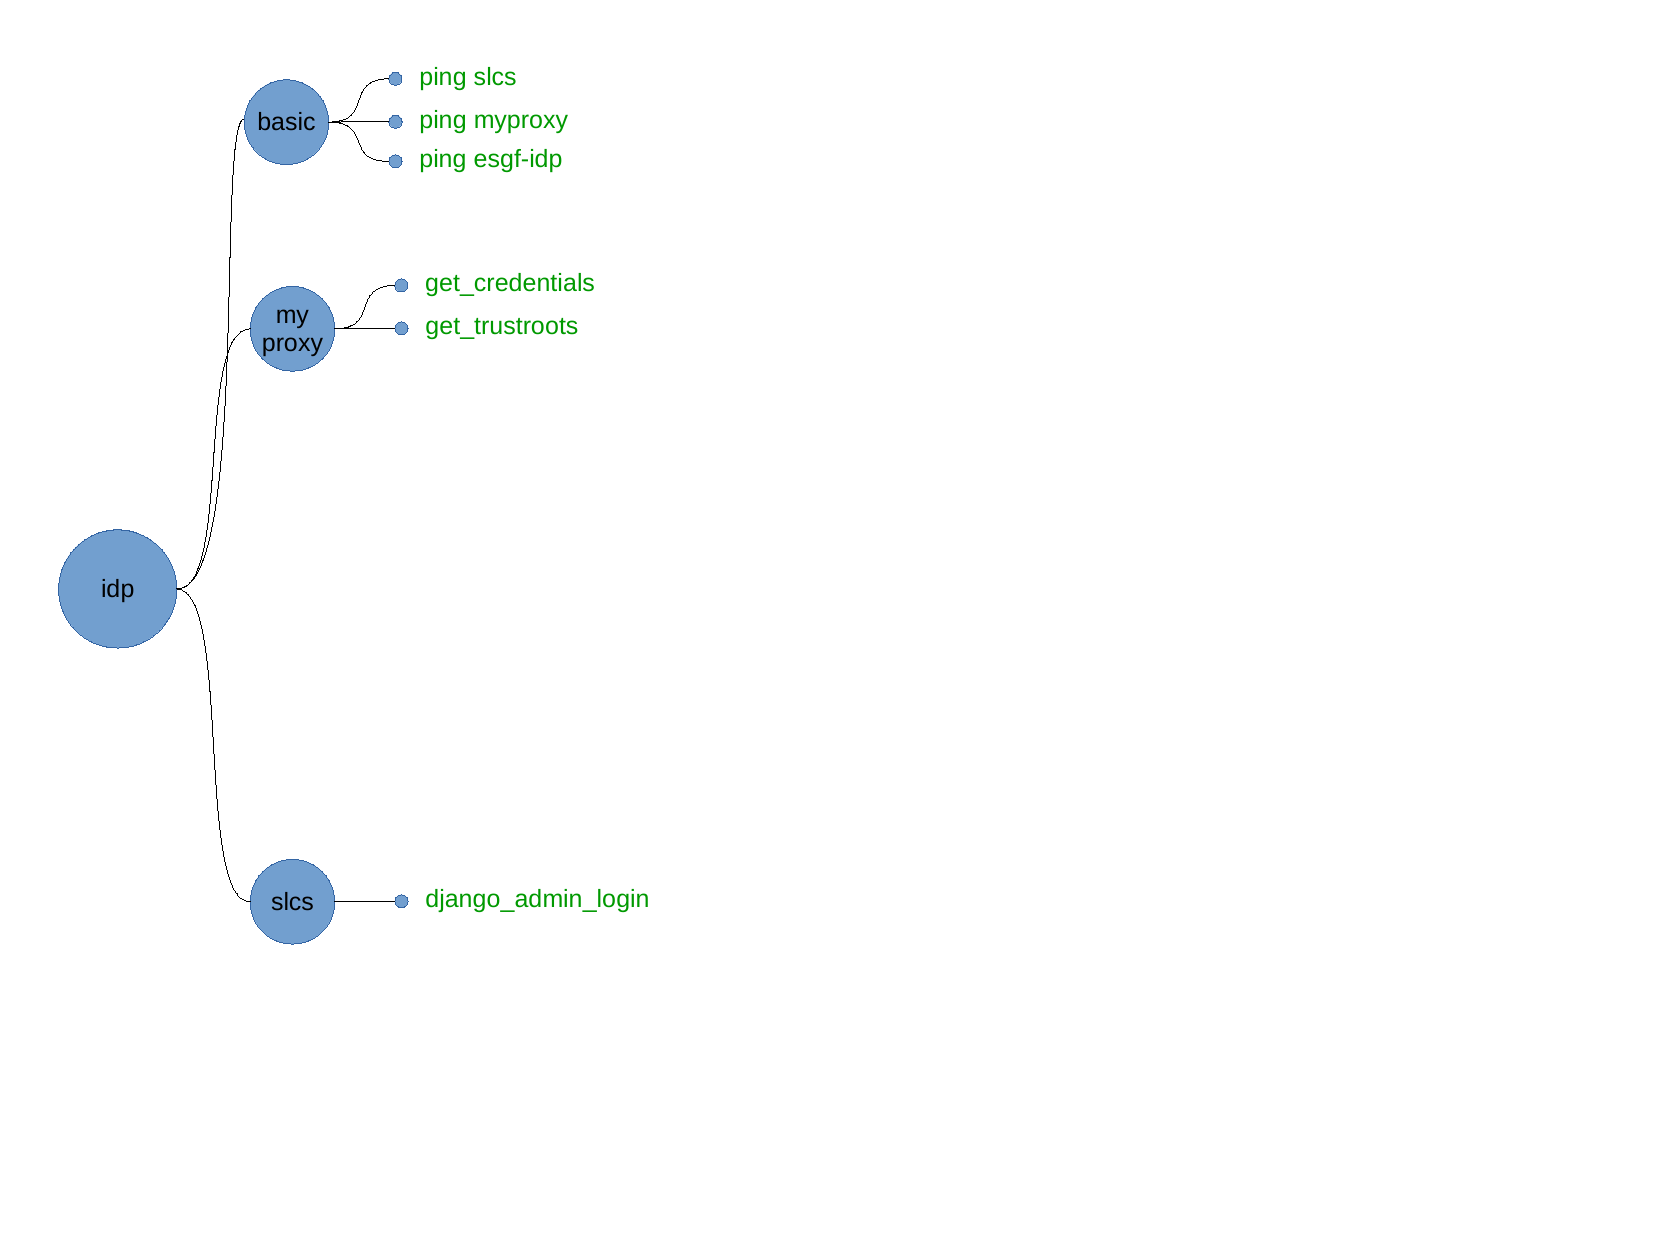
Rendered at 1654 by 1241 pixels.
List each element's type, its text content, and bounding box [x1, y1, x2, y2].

text_box [394, 278, 408, 292]
text_box [388, 154, 403, 168]
text_box idp [58, 529, 177, 649]
text_box basic [244, 79, 329, 165]
text_box my proxy [250, 286, 335, 372]
text_box slcs [250, 859, 335, 945]
text_box [388, 72, 402, 86]
text_box [394, 321, 409, 335]
text_box ping myproxy [404, 98, 629, 137]
text_box get_trustroots [410, 305, 594, 348]
text_box [388, 115, 403, 129]
text_box ping slcs [404, 55, 613, 98]
text_box get_credentials [410, 261, 611, 305]
text_box ping esgf-idp [404, 137, 659, 181]
text_box [394, 894, 409, 908]
text_box django_admin_login [410, 877, 666, 921]
